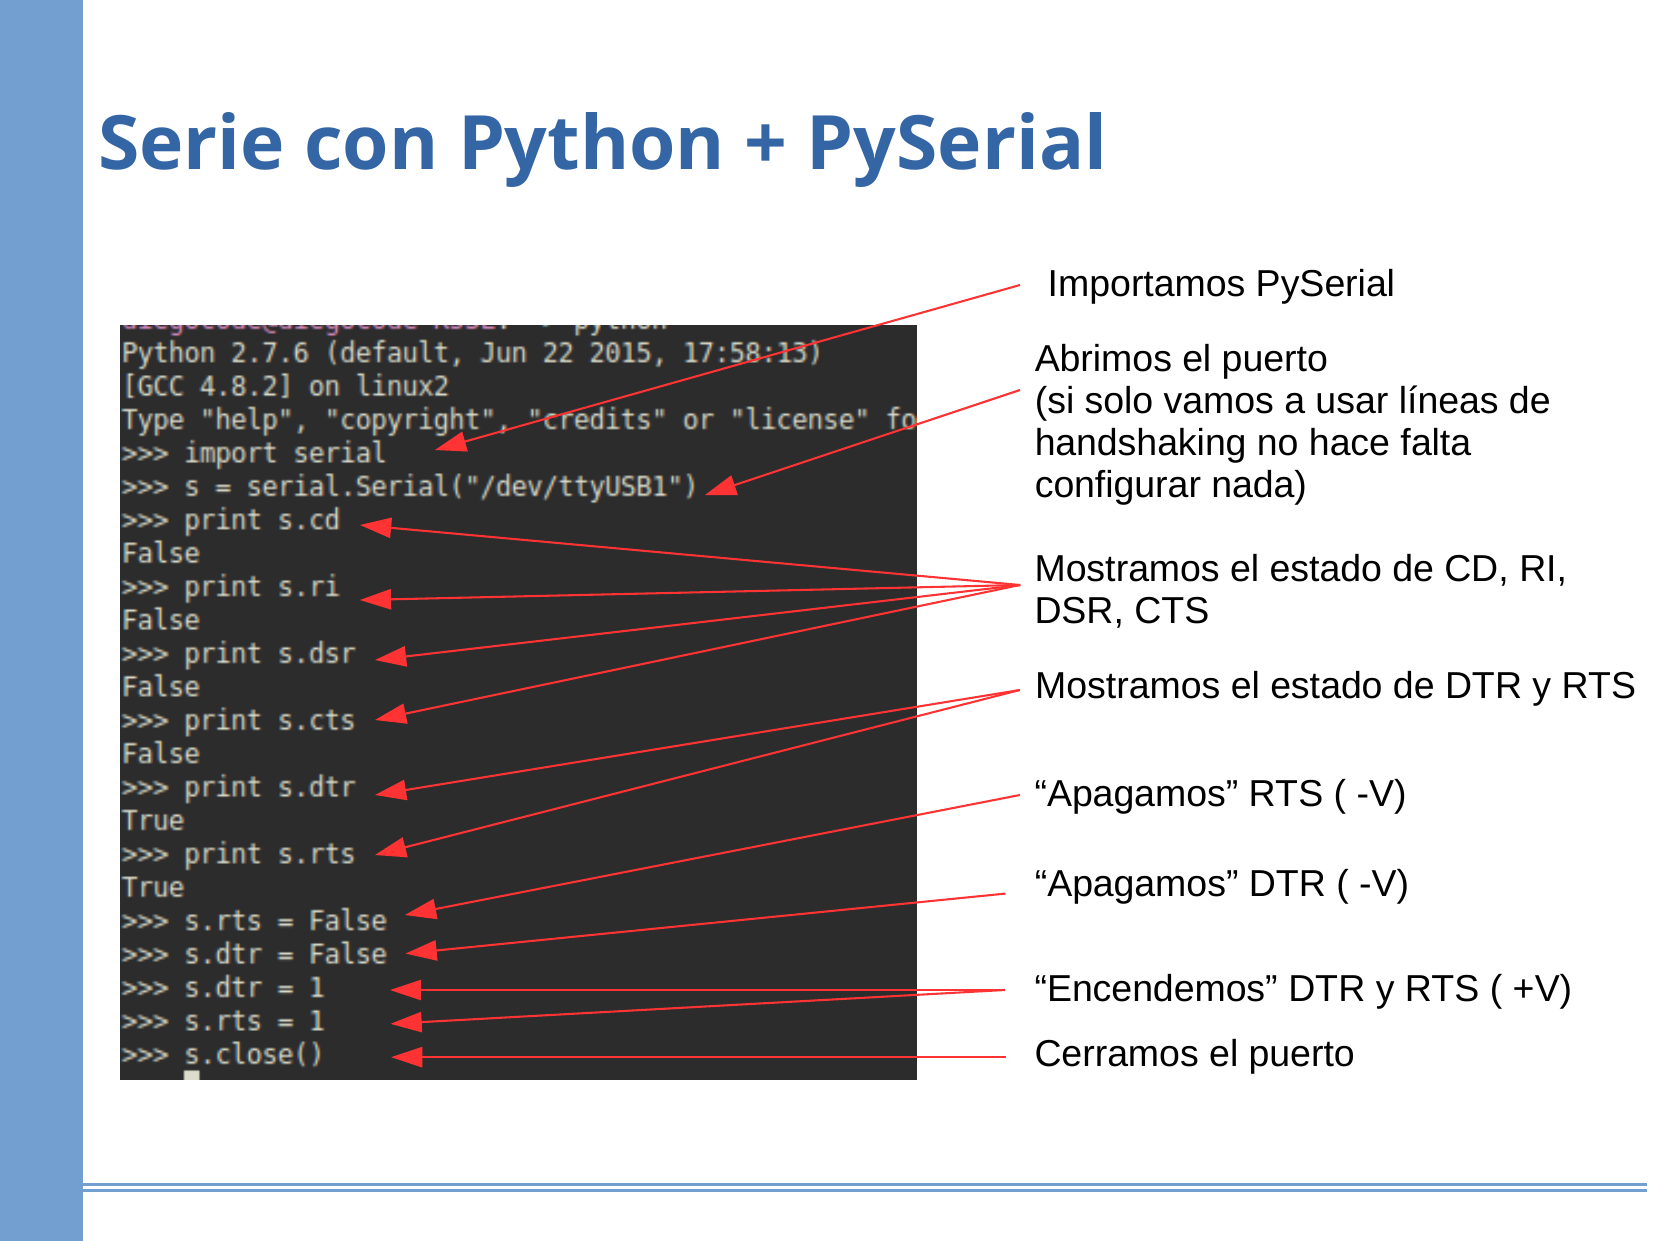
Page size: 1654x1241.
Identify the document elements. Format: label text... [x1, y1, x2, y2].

text_box “Encendemos” DTR y RTS ( +V) [1019, 960, 1636, 1021]
text_box Cerramos el puerto [1019, 1024, 1636, 1085]
text_box Abrimos el puerto (si solo vamos a usar líneas de handshaking no hace falta configurar nada) [1020, 330, 1577, 513]
picture [120, 325, 917, 1081]
text_box Serie con Python + PySerial [83, 30, 1641, 134]
text_box “Apagamos” RTS ( -V) [1019, 765, 1636, 826]
text_box Mostramos el estado de DTR y RTS [1020, 657, 1654, 718]
text_box Mostramos el estado de CD, RI, DSR, CTS [1019, 540, 1606, 639]
text_box “Apagamos” DTR ( -V) [1020, 855, 1636, 916]
text_box Importamos PySerial [1032, 255, 1411, 312]
